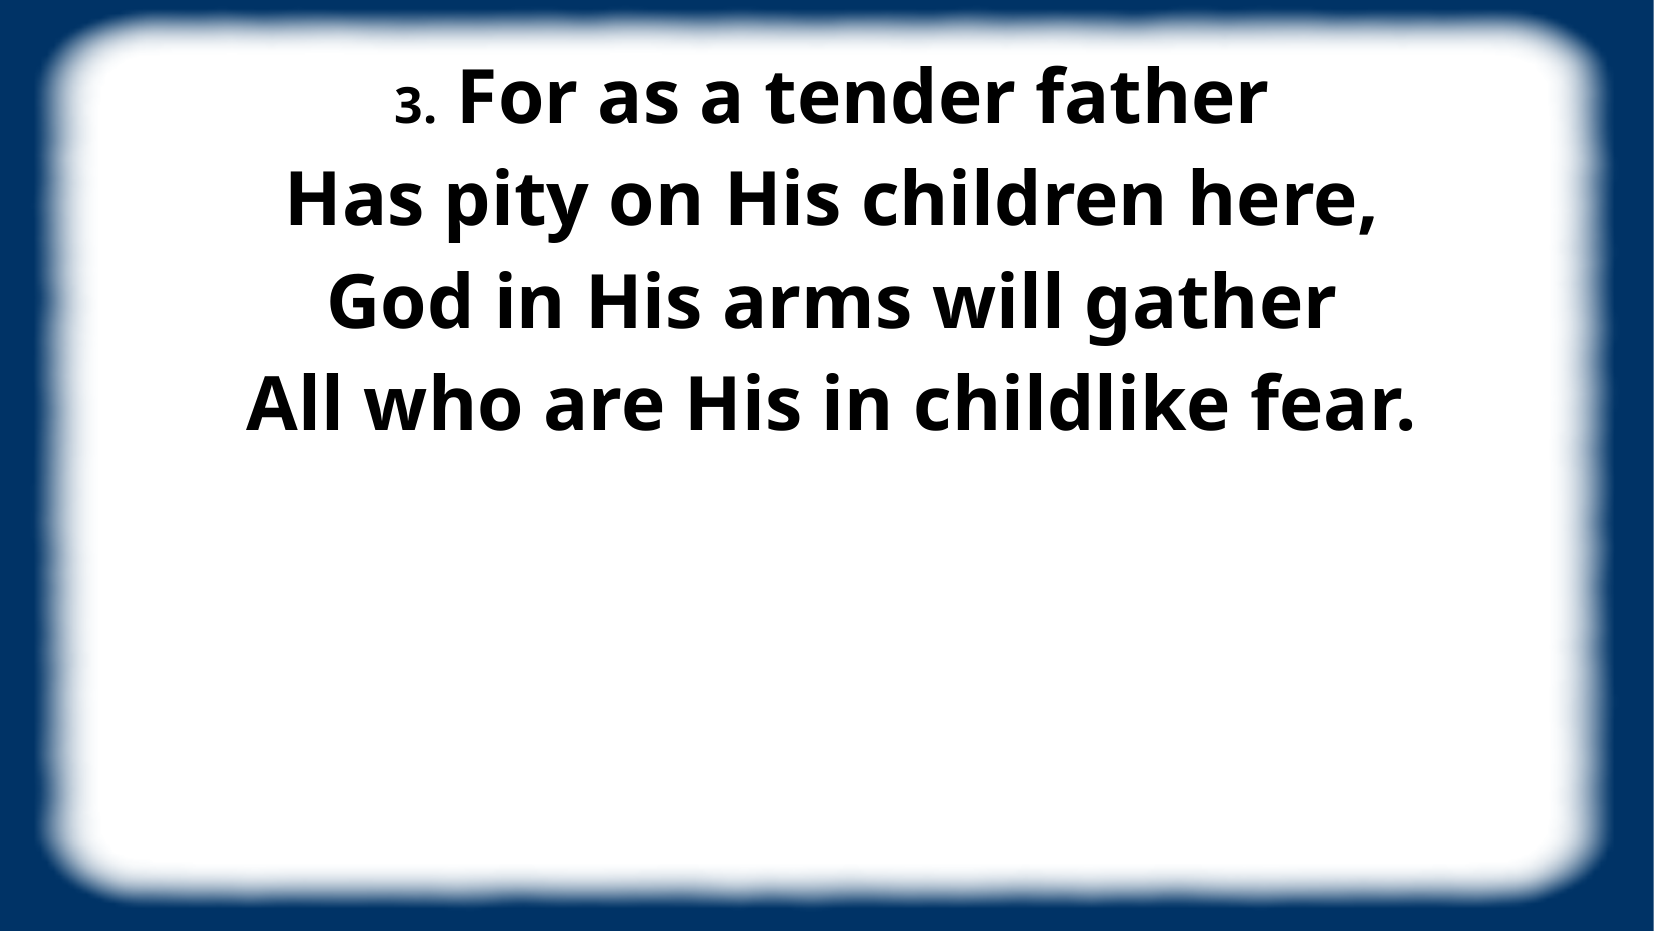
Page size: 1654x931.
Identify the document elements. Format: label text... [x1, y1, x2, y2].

picture [0, 0, 1654, 931]
text_box 3. For as a tender father Has pity on His children here, God in His arms will gather All who are His in childlike fear. [90, 35, 1576, 451]
